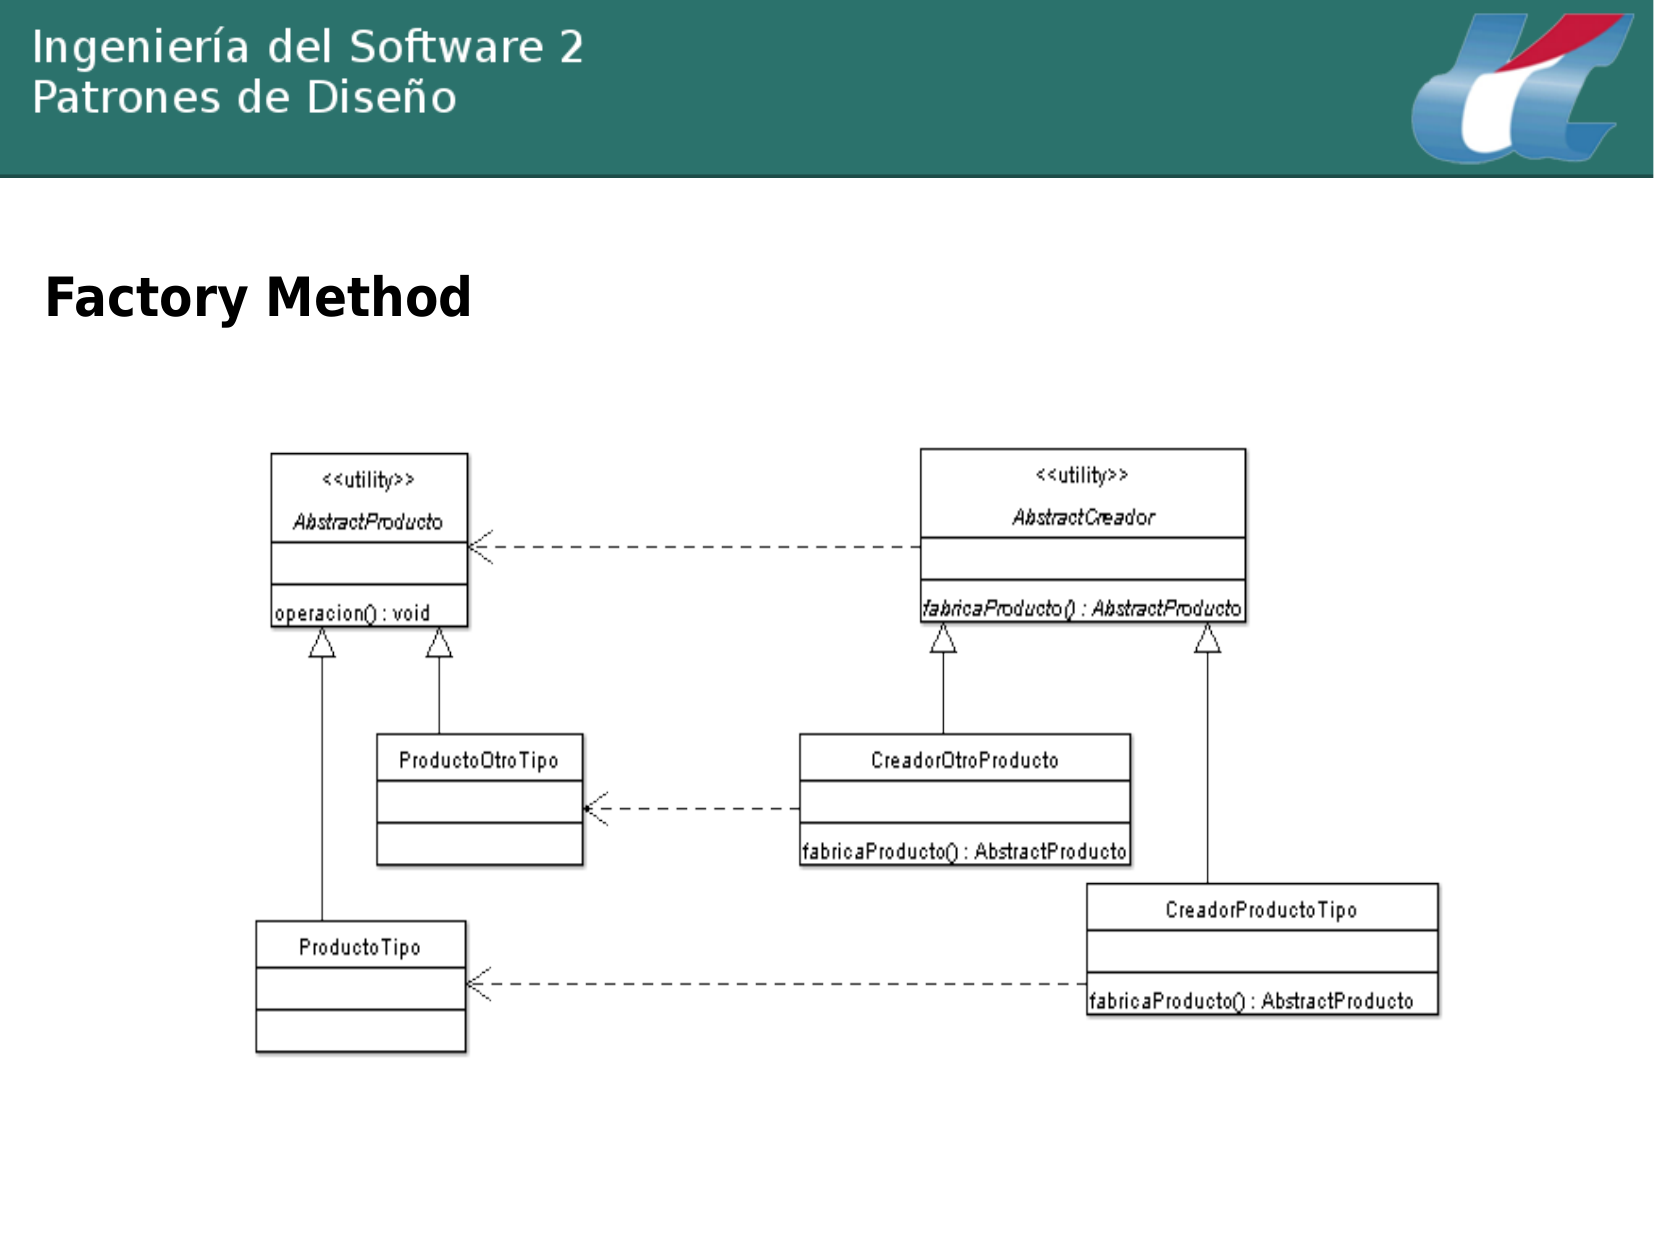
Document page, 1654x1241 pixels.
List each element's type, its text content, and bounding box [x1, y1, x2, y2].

picture [0, 0, 1654, 178]
picture [248, 439, 1447, 1063]
text_box Factory Method [29, 259, 1625, 337]
